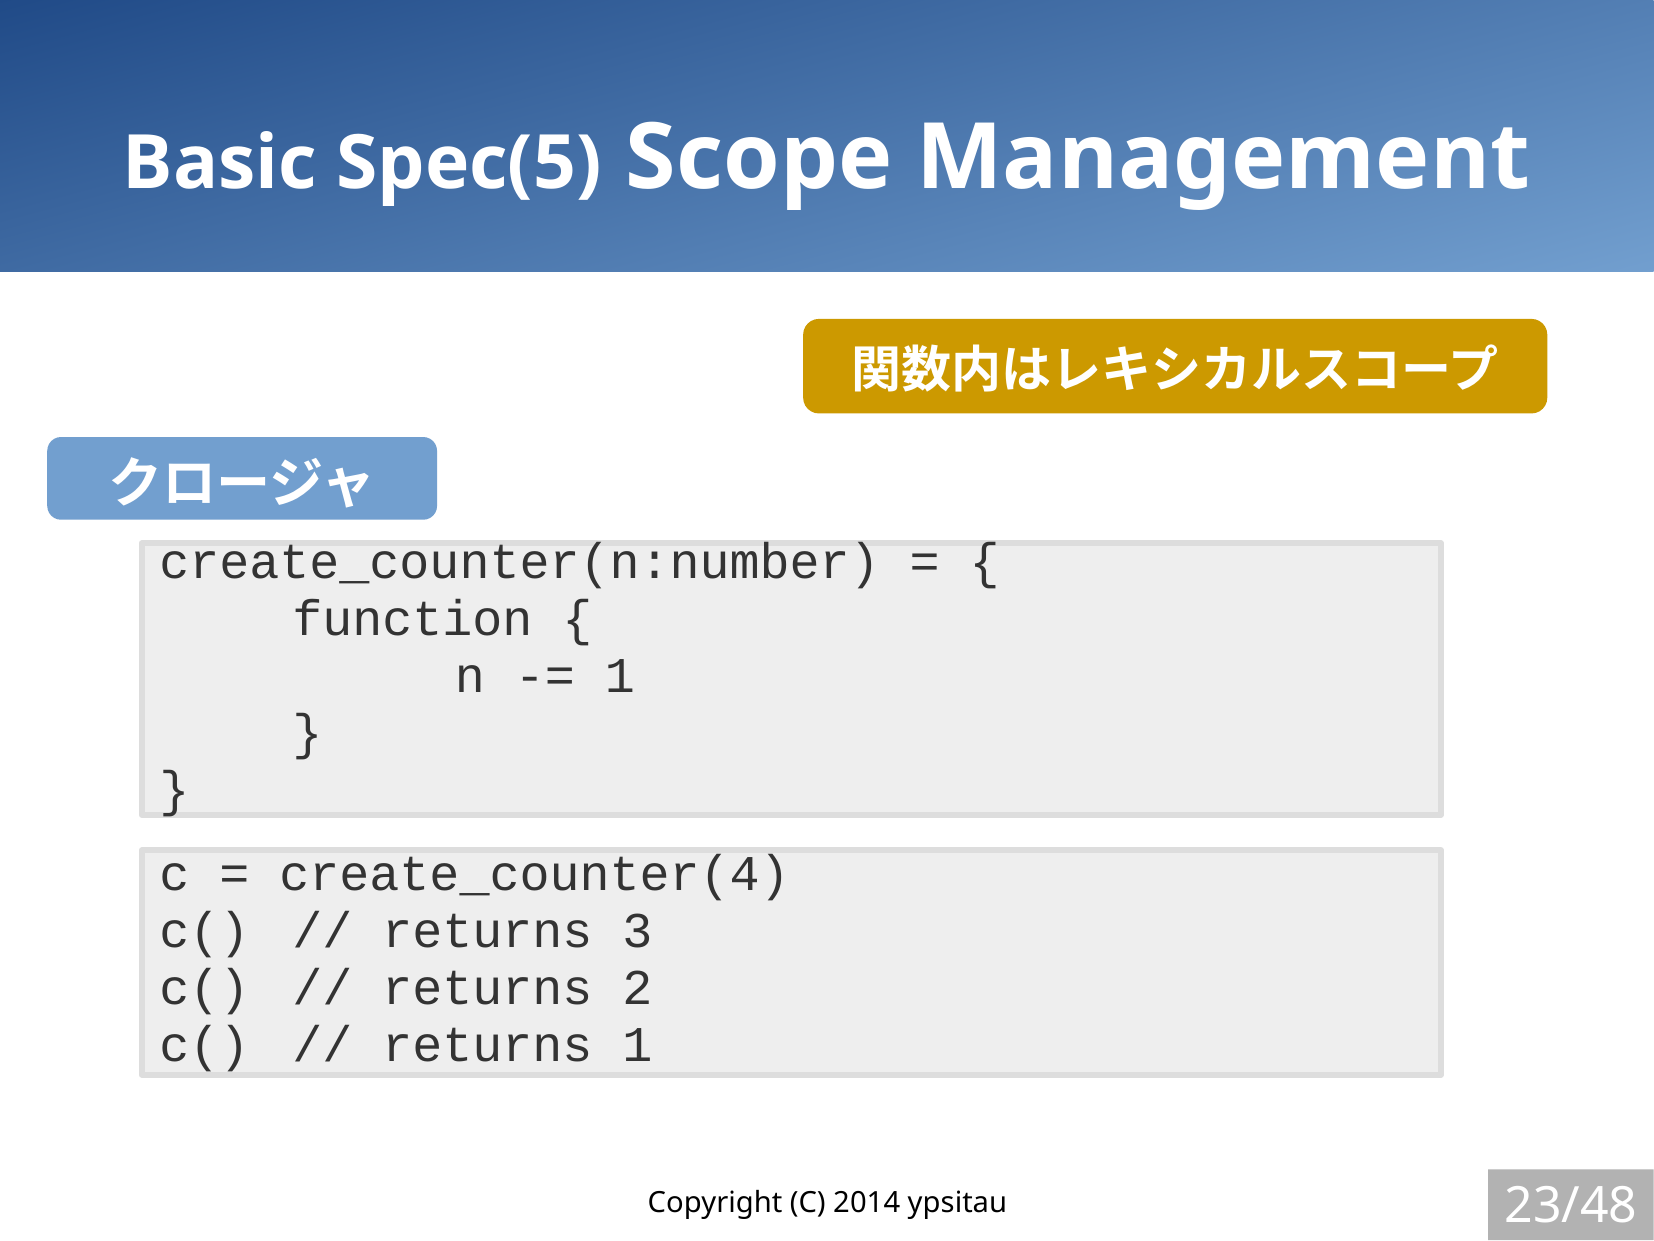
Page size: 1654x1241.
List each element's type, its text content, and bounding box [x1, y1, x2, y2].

text_box create_counter(n:number) = { function { n -= 1 } } [141, 543, 1441, 815]
text_box クロージャ [47, 437, 438, 520]
text_box 関数内はレキシカルスコープ [803, 318, 1548, 414]
title Basic Spec(5) Scope Management [82, 49, 1571, 257]
text_box c = create_counter(4) c() // returns 3 c() // returns 2 c() // returns 1 [141, 850, 1441, 1075]
